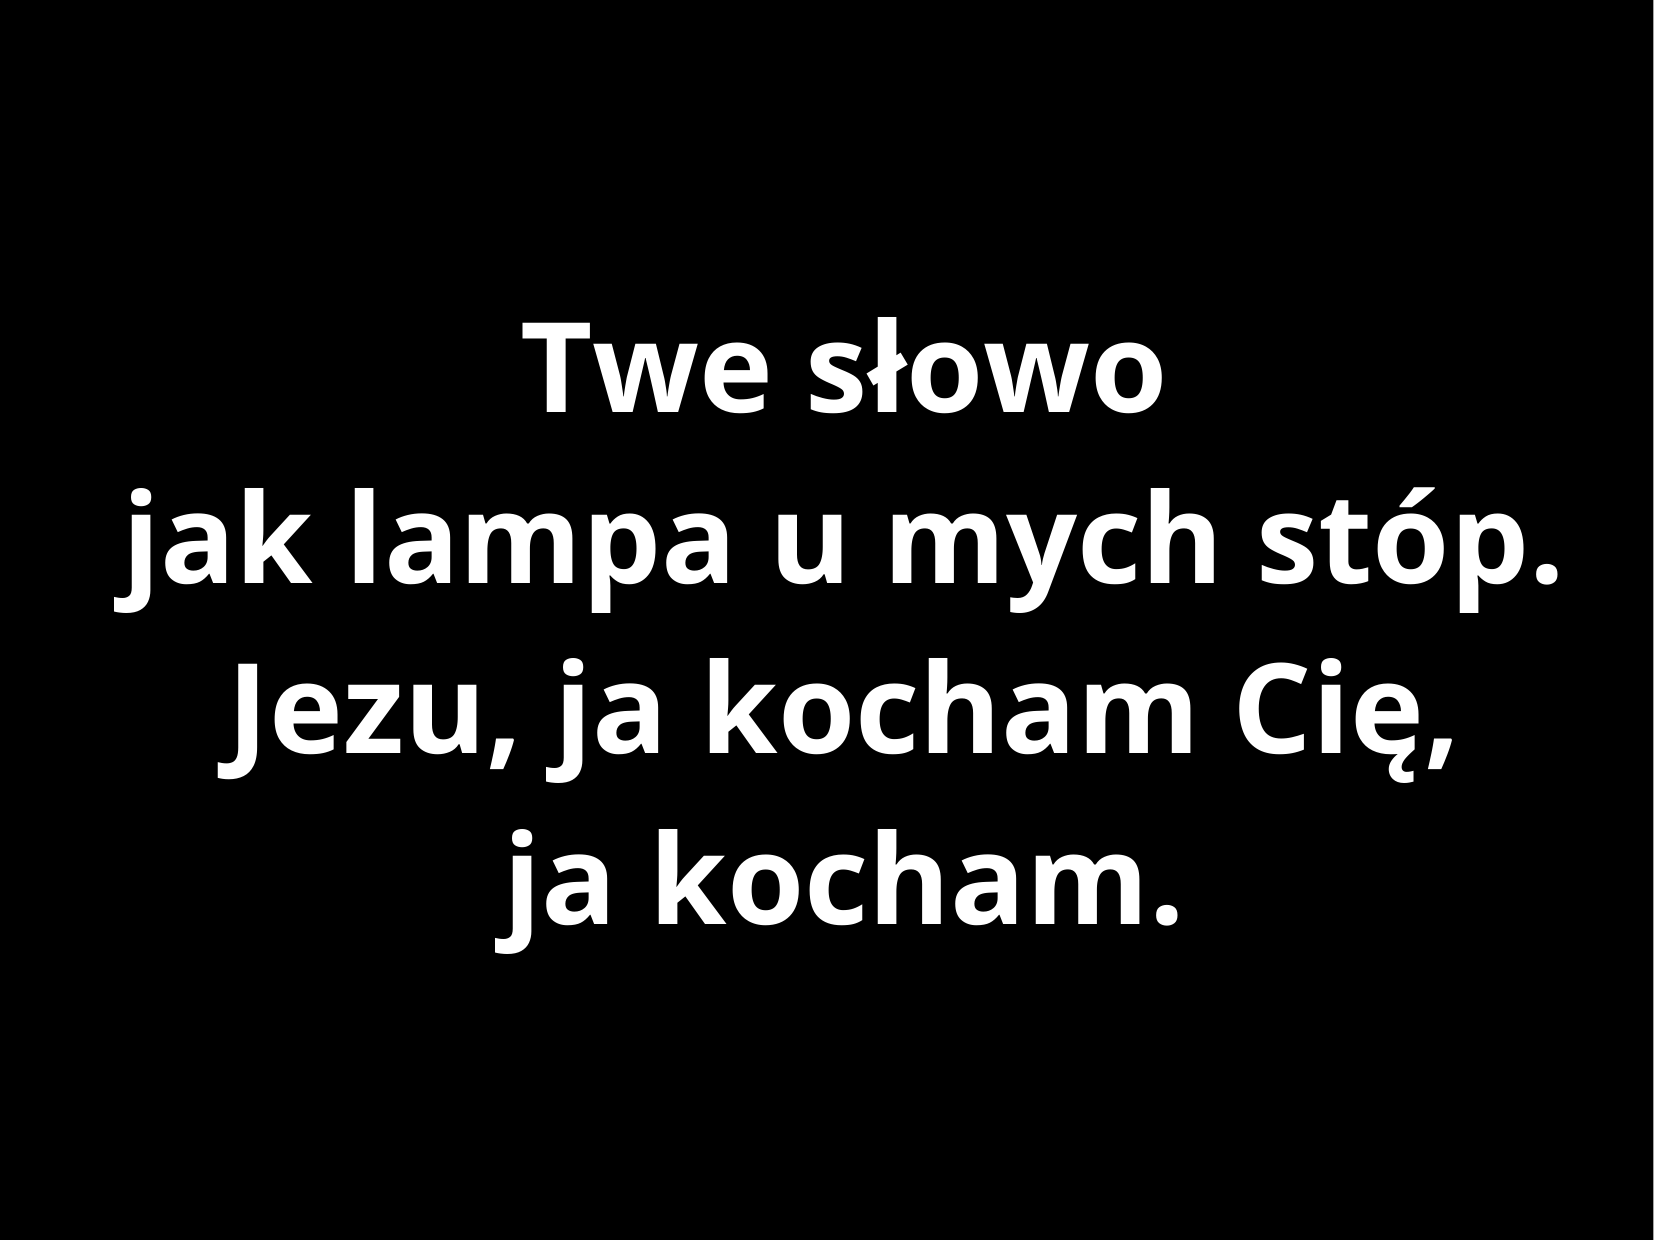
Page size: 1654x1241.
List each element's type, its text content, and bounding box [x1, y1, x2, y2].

subtitle Twe słowo jak lampa u mych stóp. Jezu, ja kocham Cię, ja kocham. [0, 0, 1654, 1241]
